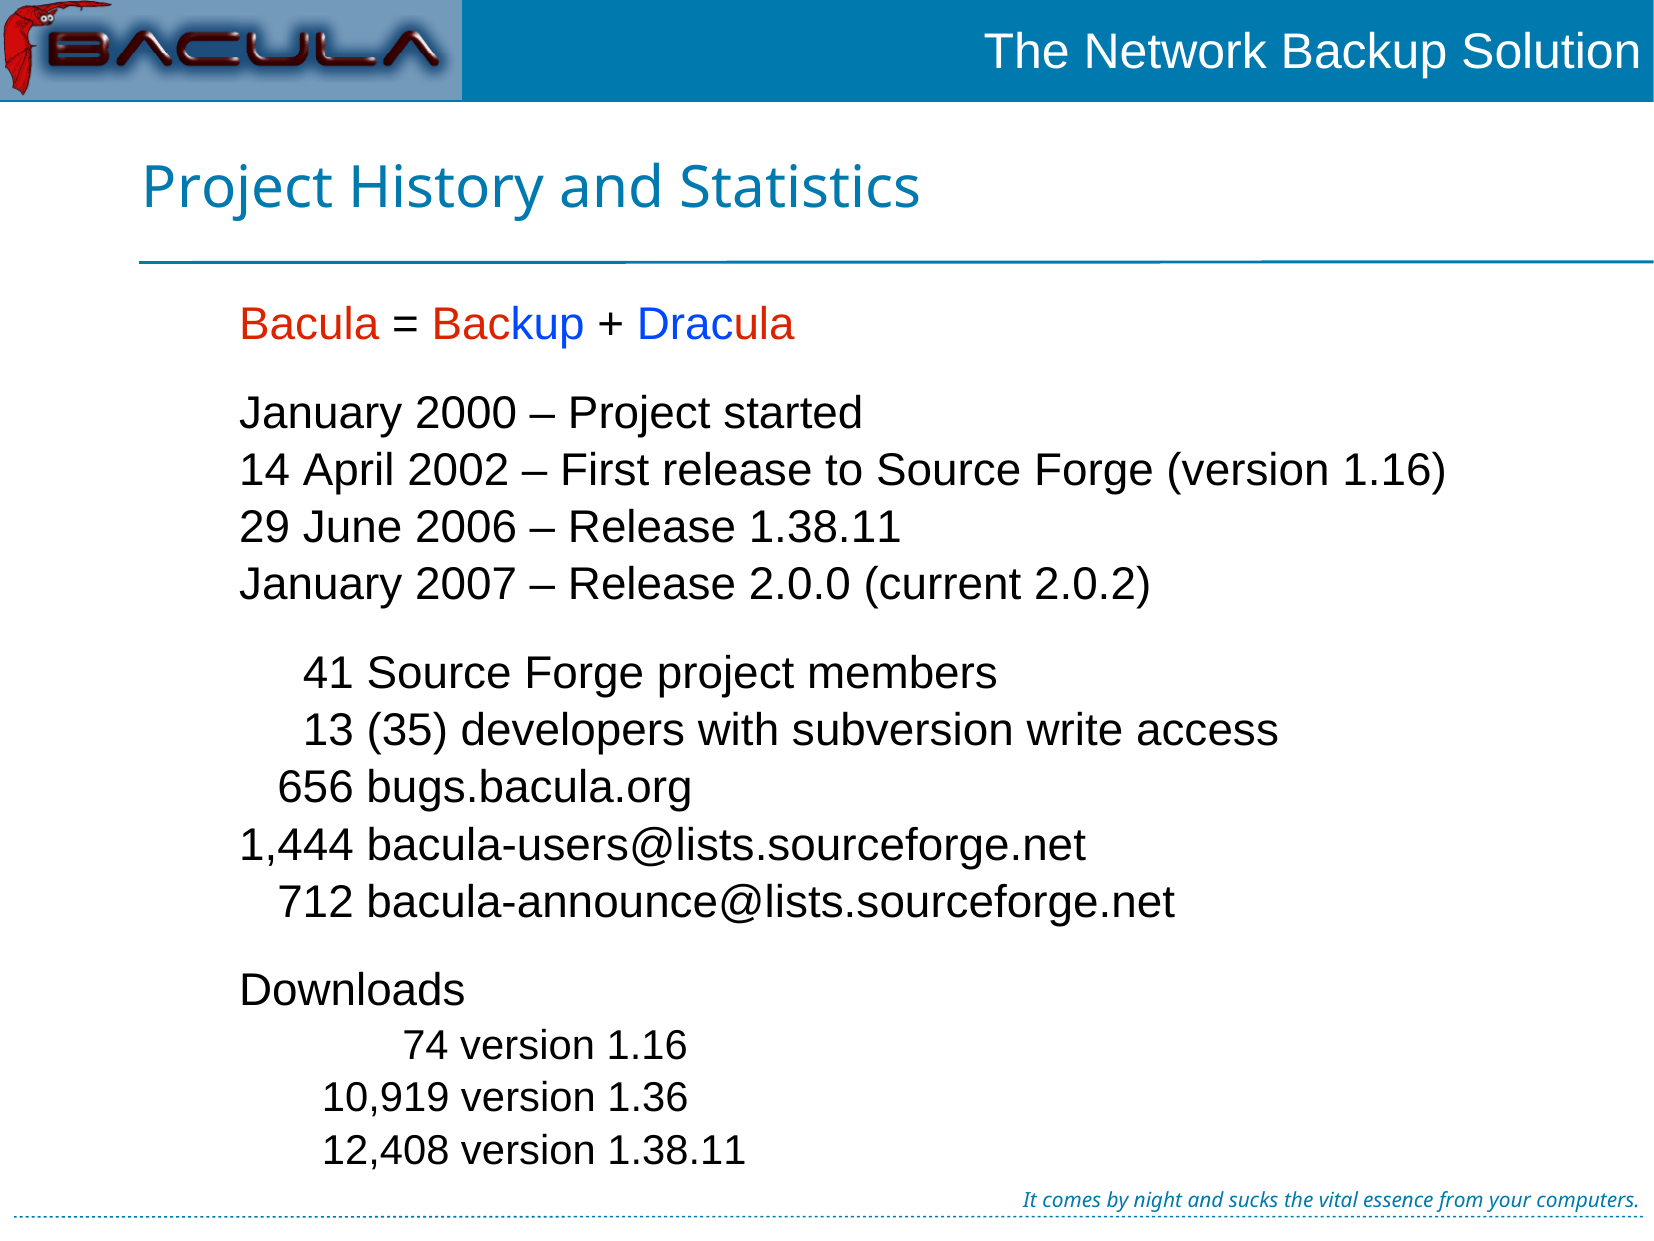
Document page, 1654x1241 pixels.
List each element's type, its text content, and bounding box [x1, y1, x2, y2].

list Bacula = Backup + Dracula January 2000 – Project started 14 April 2002 – First release to Source Forge (version 1.16) 29 June 2006 – Release 1.38.11 January 2007 – Release 2.0.0 (current 2.0.2) 41 Source Forge project members 13 (35) developers with subversion write access 656 bugs.bacula.org 1,444 bacula-users@lists.sourceforge.net 712 bacula-announce@lists.sourceforge.net Downloads 74 version 1.16 10,919 version 1.36 12,408 version 1.38.11 [144, 298, 1538, 1241]
picture [0, 0, 461, 99]
title Project History and Statistics [141, 112, 1501, 226]
